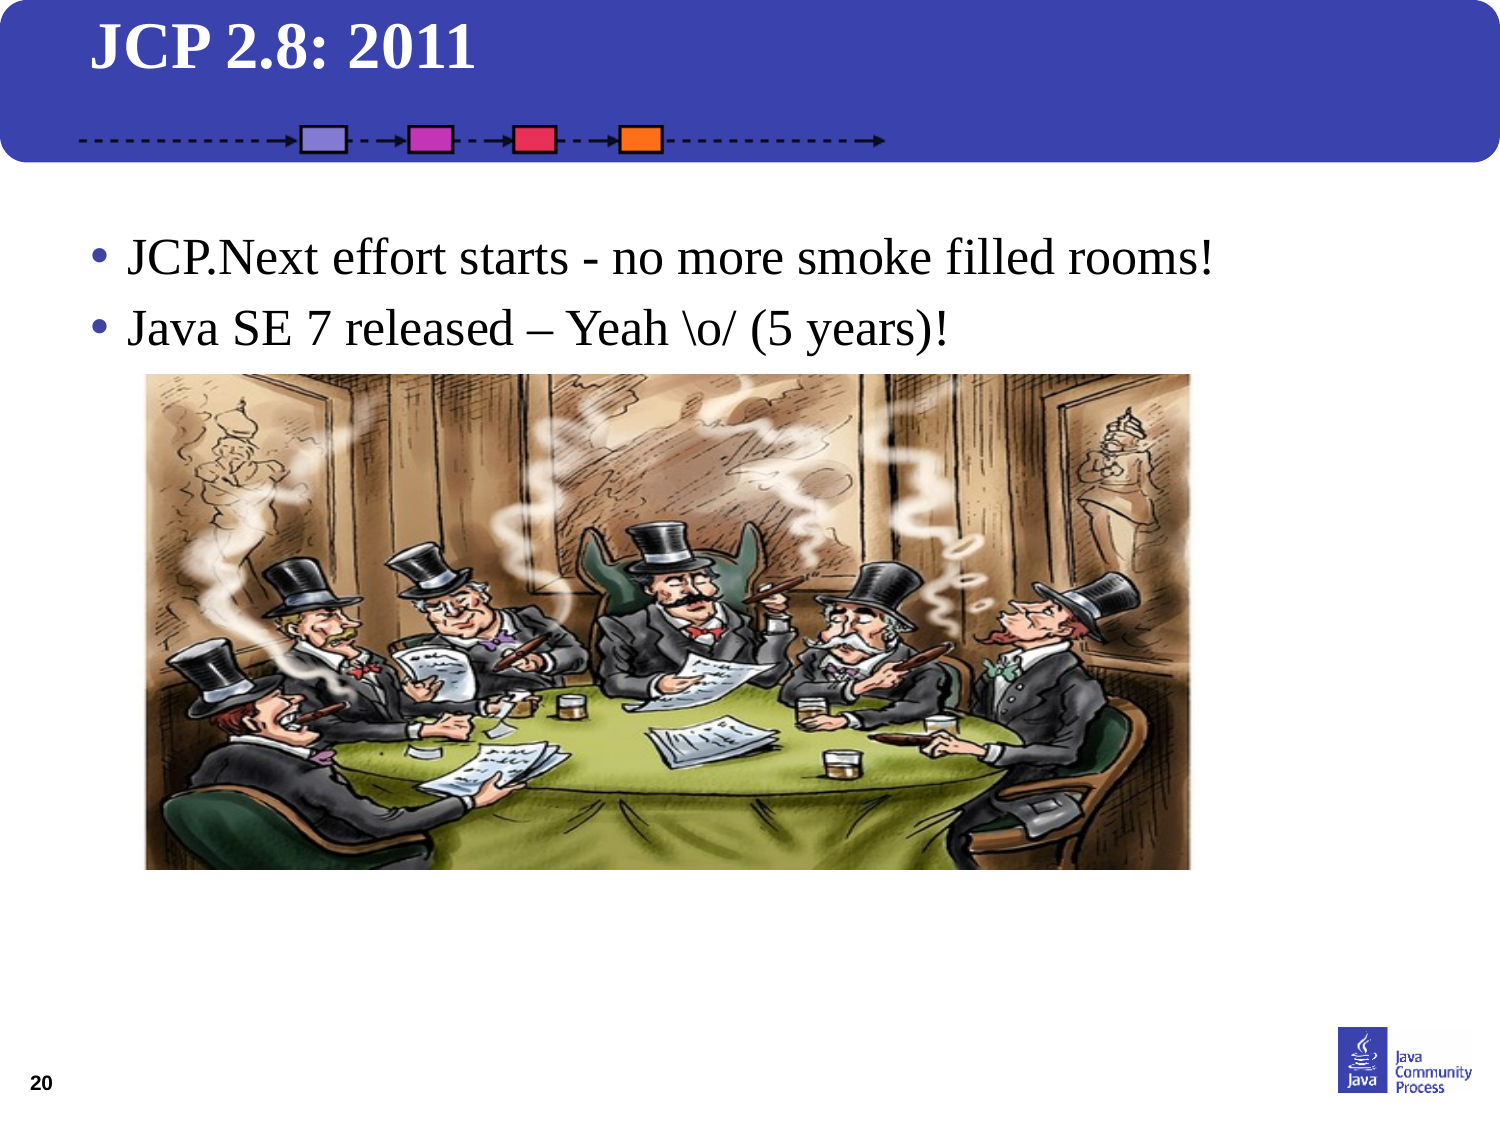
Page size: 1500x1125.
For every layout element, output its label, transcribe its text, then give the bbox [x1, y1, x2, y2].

picture [70, 125, 897, 156]
picture [1337, 1026, 1472, 1093]
list JCP.Next effort starts - no more smoke filled rooms! Java SE 7 released – Yeah \o/ (5 years)! [75, 219, 1425, 1061]
title JCP 2.8: 2011 [75, 0, 1391, 143]
picture [137, 374, 1201, 870]
